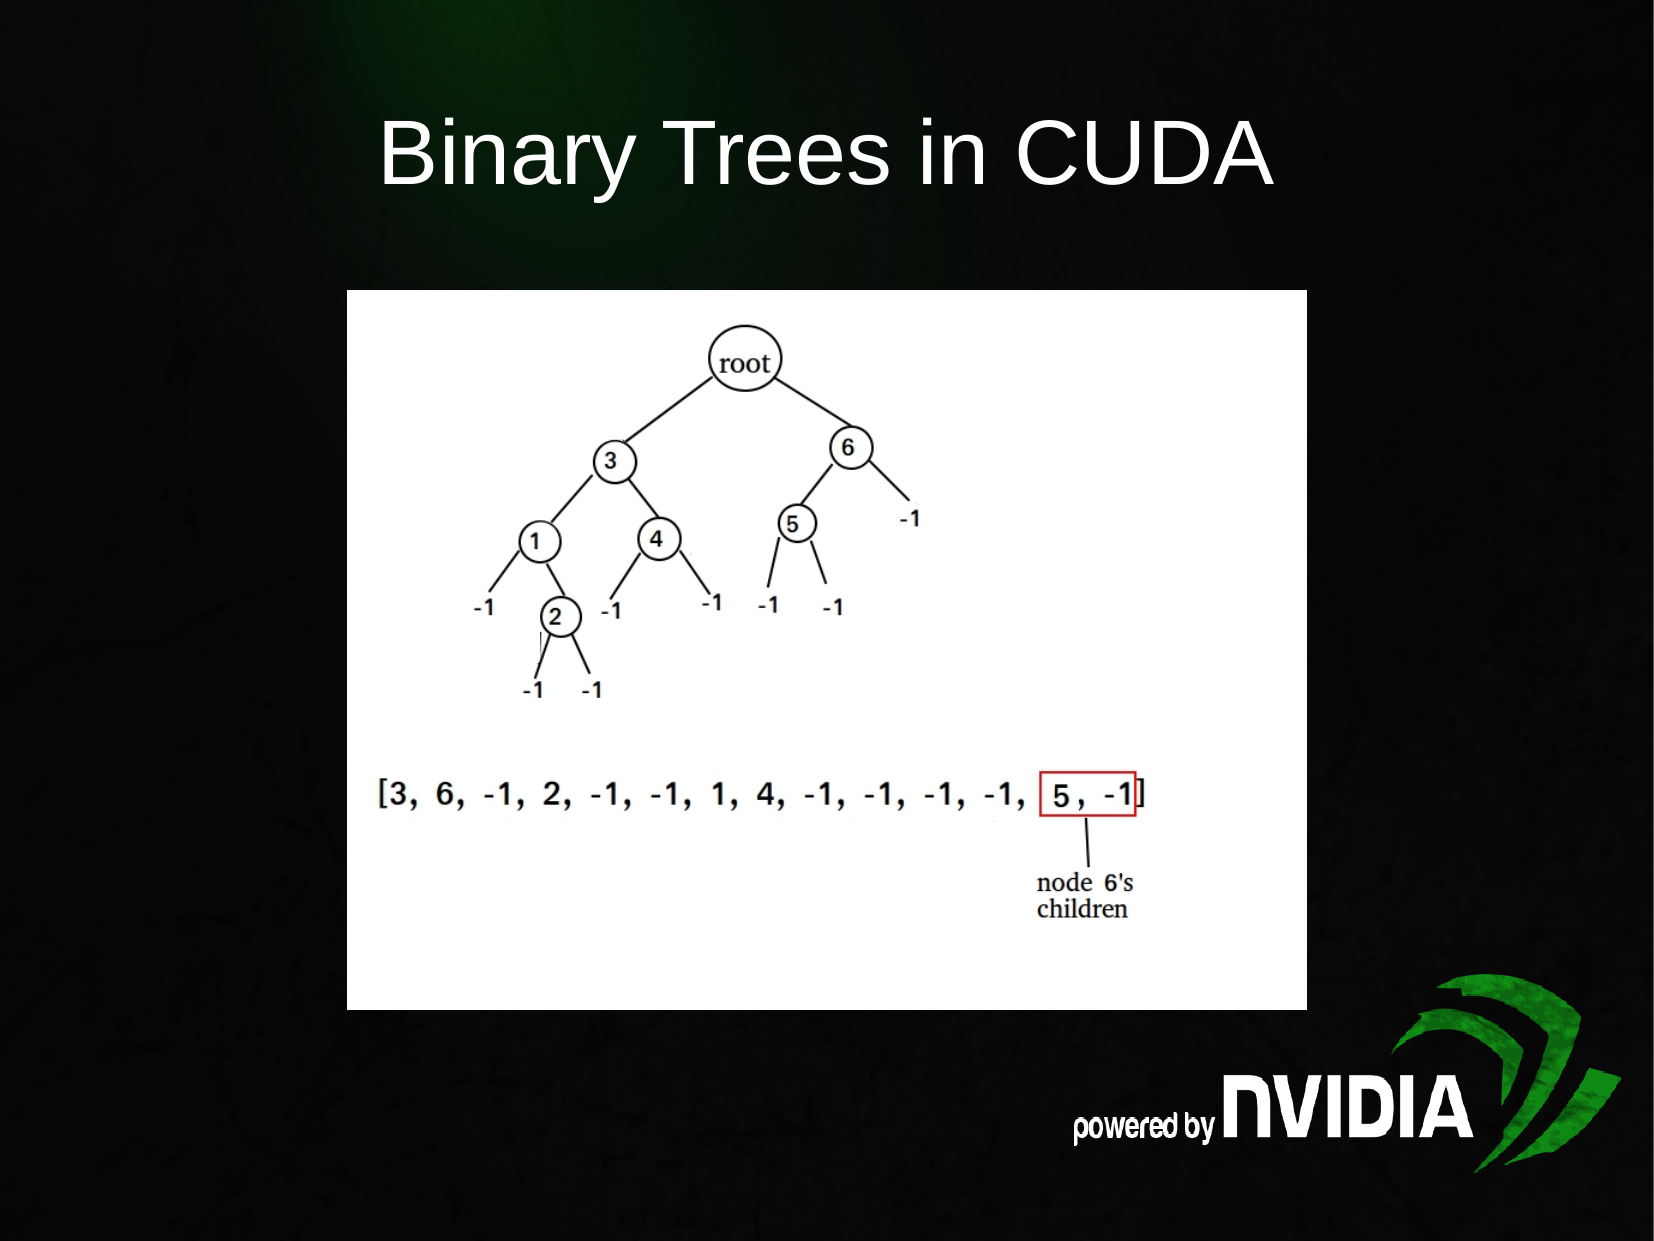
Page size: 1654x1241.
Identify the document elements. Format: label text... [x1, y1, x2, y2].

title Binary Trees in CUDA [82, 49, 1571, 257]
picture [0, 0, 1654, 1241]
